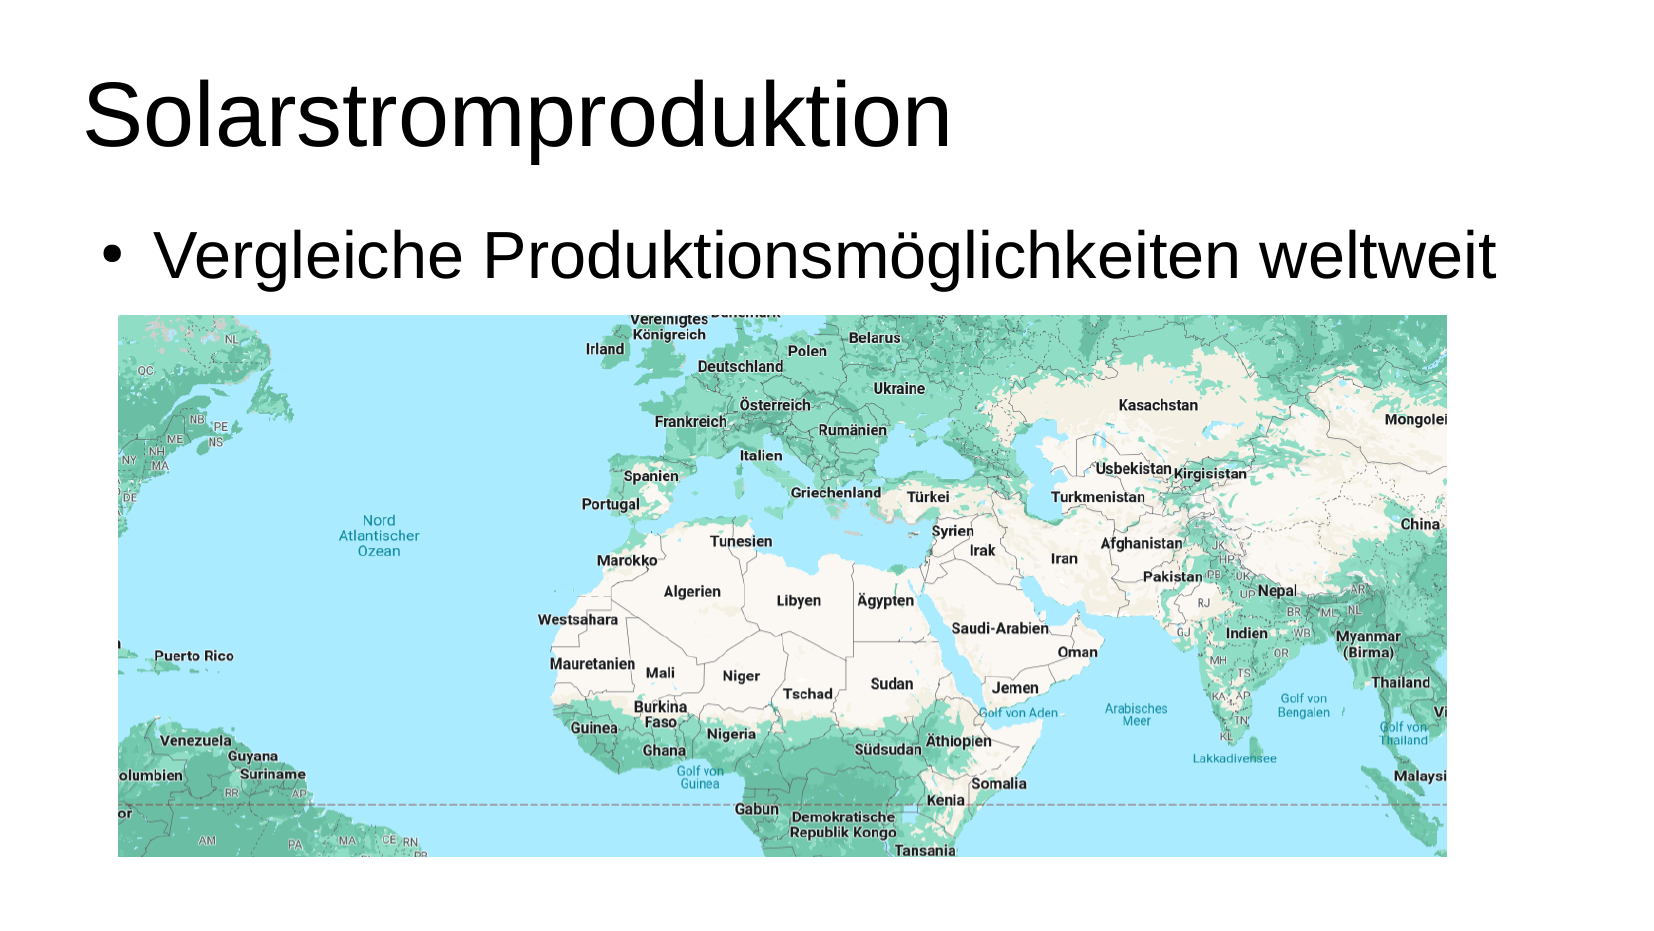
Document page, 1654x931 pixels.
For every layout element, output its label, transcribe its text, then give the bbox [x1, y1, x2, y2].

title Solarstromproduktion [82, 37, 1571, 193]
list Vergleiche Produktionsmöglichkeiten weltweit [82, 217, 1571, 758]
picture [118, 315, 1447, 857]
